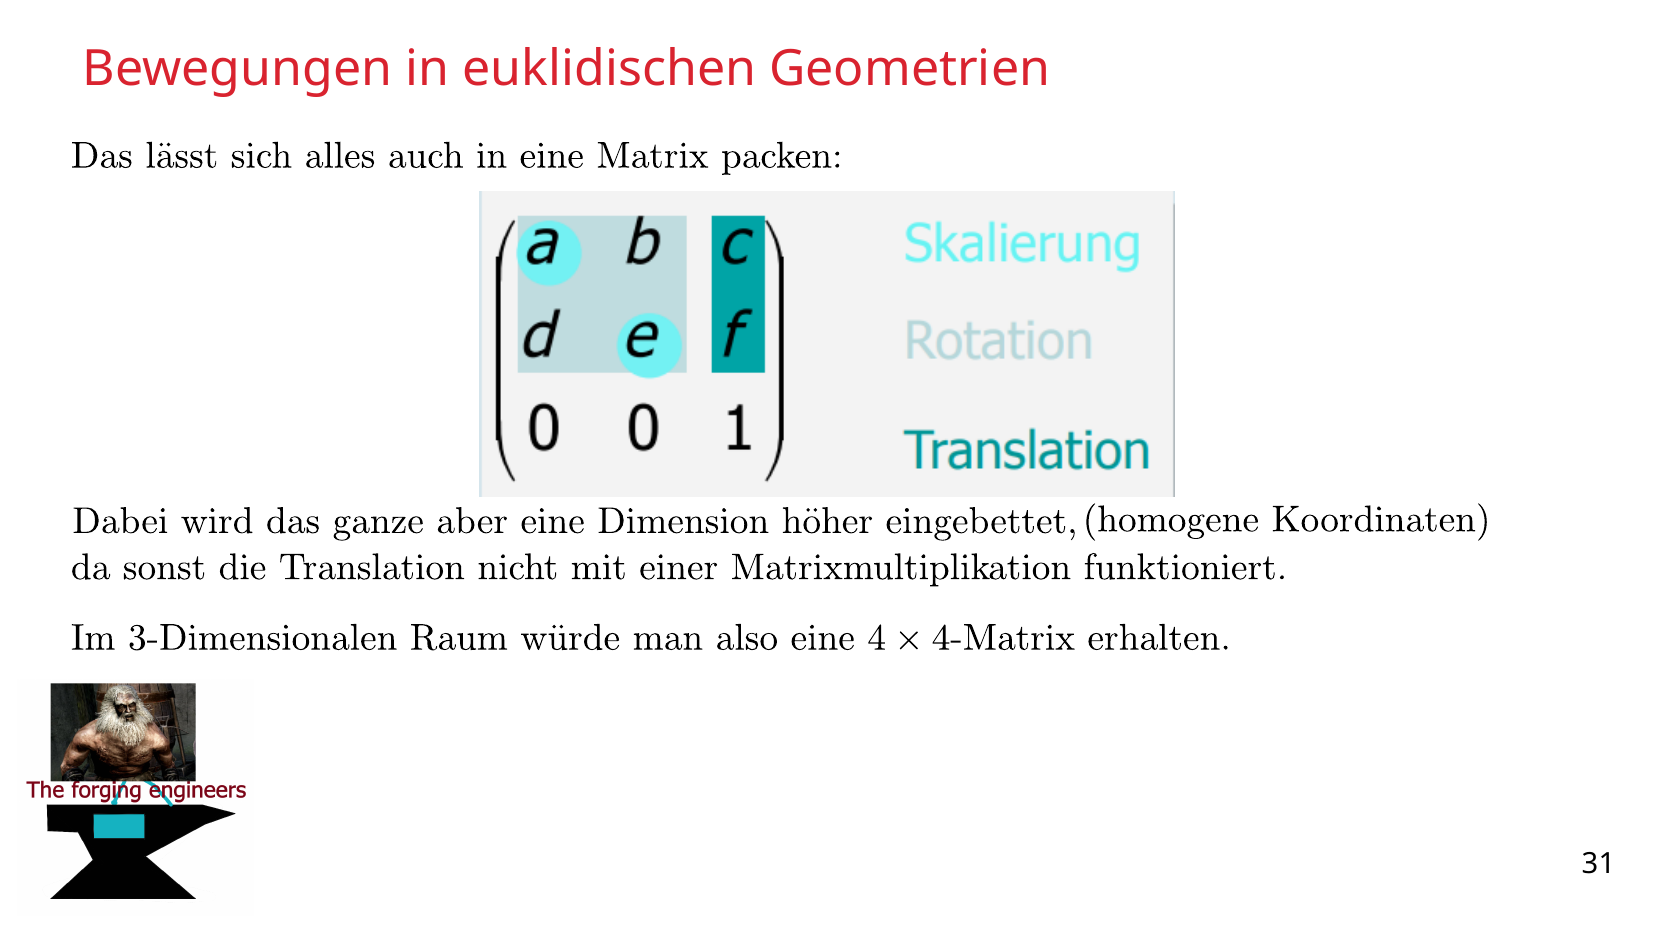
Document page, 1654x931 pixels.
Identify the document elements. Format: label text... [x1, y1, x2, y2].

picture [17, 679, 254, 916]
picture [70, 623, 1228, 651]
picture [70, 141, 840, 175]
picture [70, 505, 1077, 543]
picture [479, 191, 1175, 497]
picture [70, 552, 1284, 587]
picture [1081, 501, 1489, 543]
title Bewegungen in euklidischen Geometrien [82, 37, 1571, 95]
